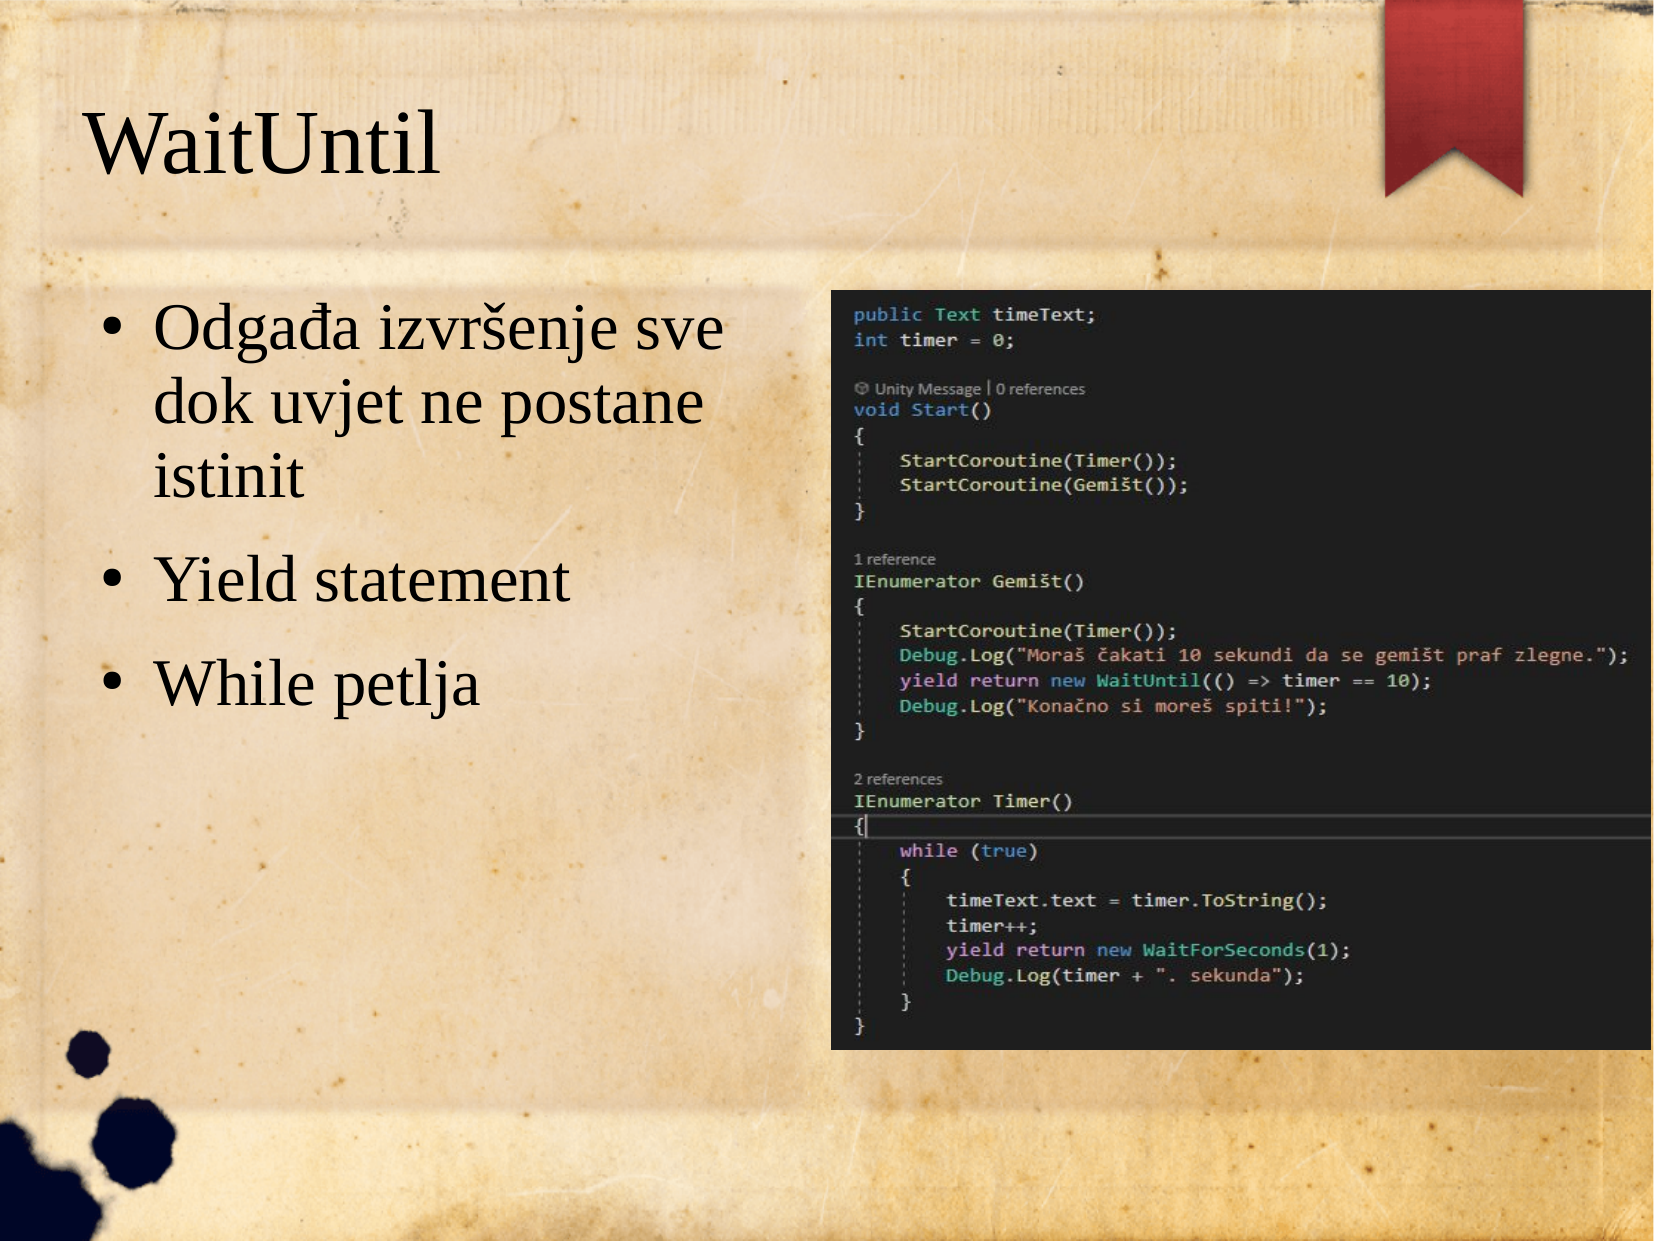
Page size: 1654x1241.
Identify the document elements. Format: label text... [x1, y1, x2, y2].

list Odgađa izvršenje sve dok uvjet ne postane istinit Yield statement While petlja [82, 290, 793, 1010]
title WaitUntil [82, 49, 1347, 237]
picture [0, 0, 1654, 1241]
